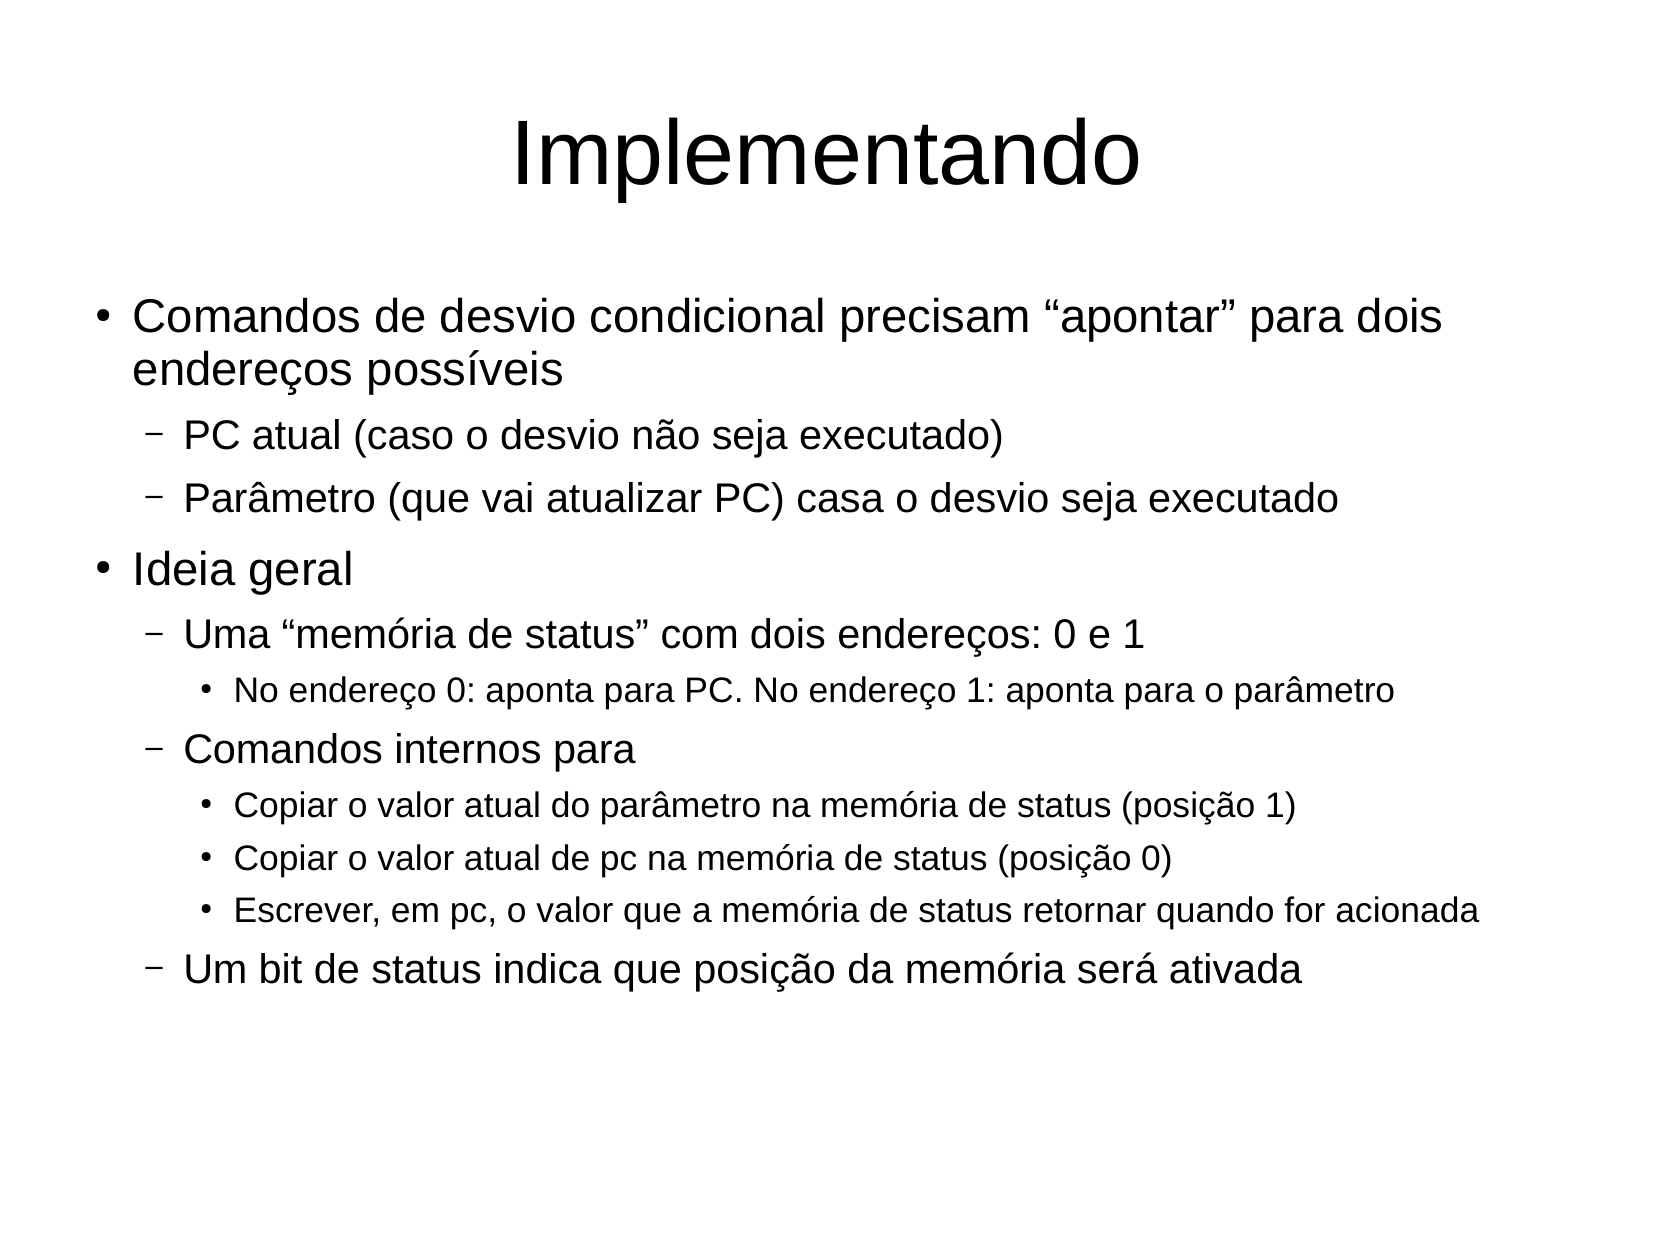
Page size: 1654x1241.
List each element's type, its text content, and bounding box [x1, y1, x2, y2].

title Implementando [82, 49, 1571, 257]
list Comandos de desvio condicional precisam “apontar” para dois endereços possíveis PC atual (caso o desvio não seja executado) Parâmetro (que vai atualizar PC) casa o desvio seja executado Ideia geral Uma “memória de status” com dois endereços: 0 e 1 No endereço 0: aponta para PC. No endereço 1: aponta para o parâmetro Comandos internos para Copiar o valor atual do parâmetro na memória de status (posição 1) Copiar o valor atual de pc na memória de status (posição 0) Escrever, em pc, o valor que a memória de status retornar quando for acionada Um bit de status indica que posição da memória será ativada [82, 290, 1571, 1010]
